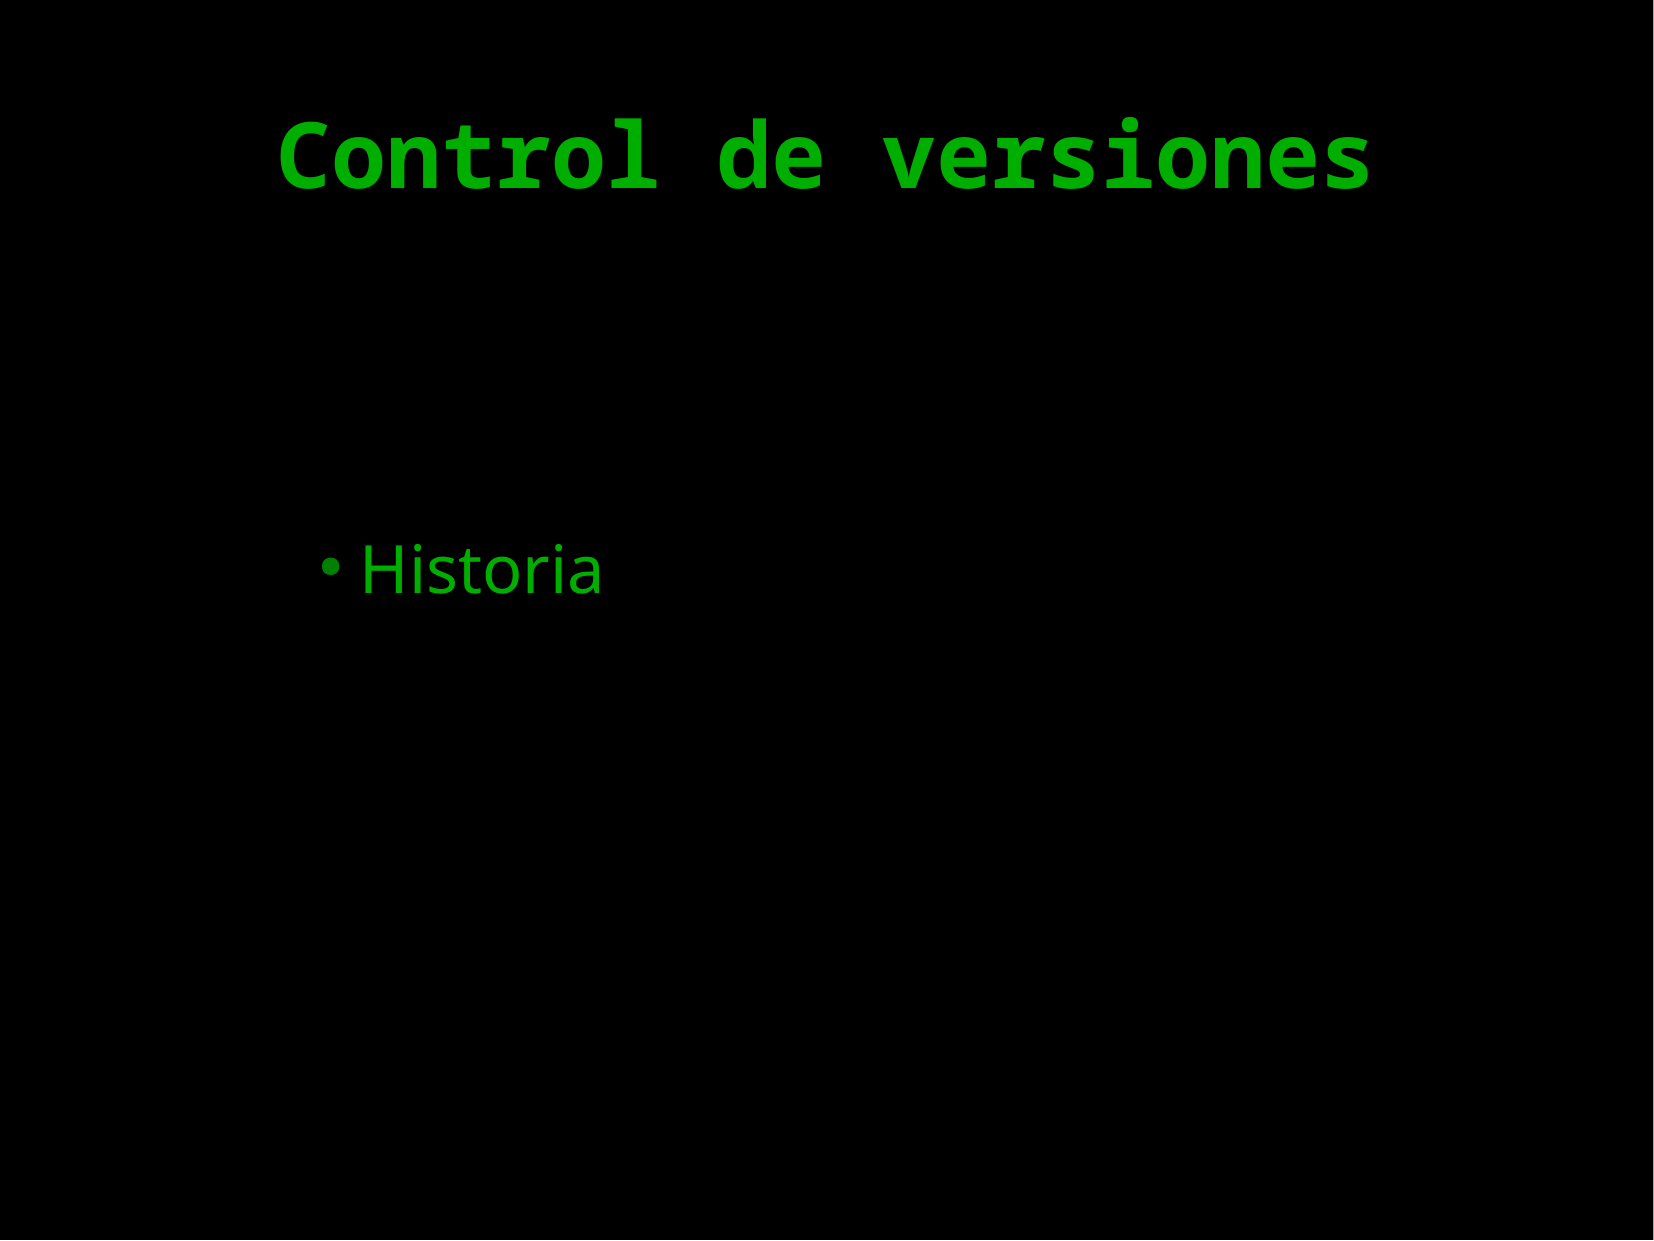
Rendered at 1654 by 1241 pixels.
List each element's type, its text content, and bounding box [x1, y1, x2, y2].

title Control de versiones [82, 49, 1571, 257]
text_box Historia [318, 354, 1394, 873]
